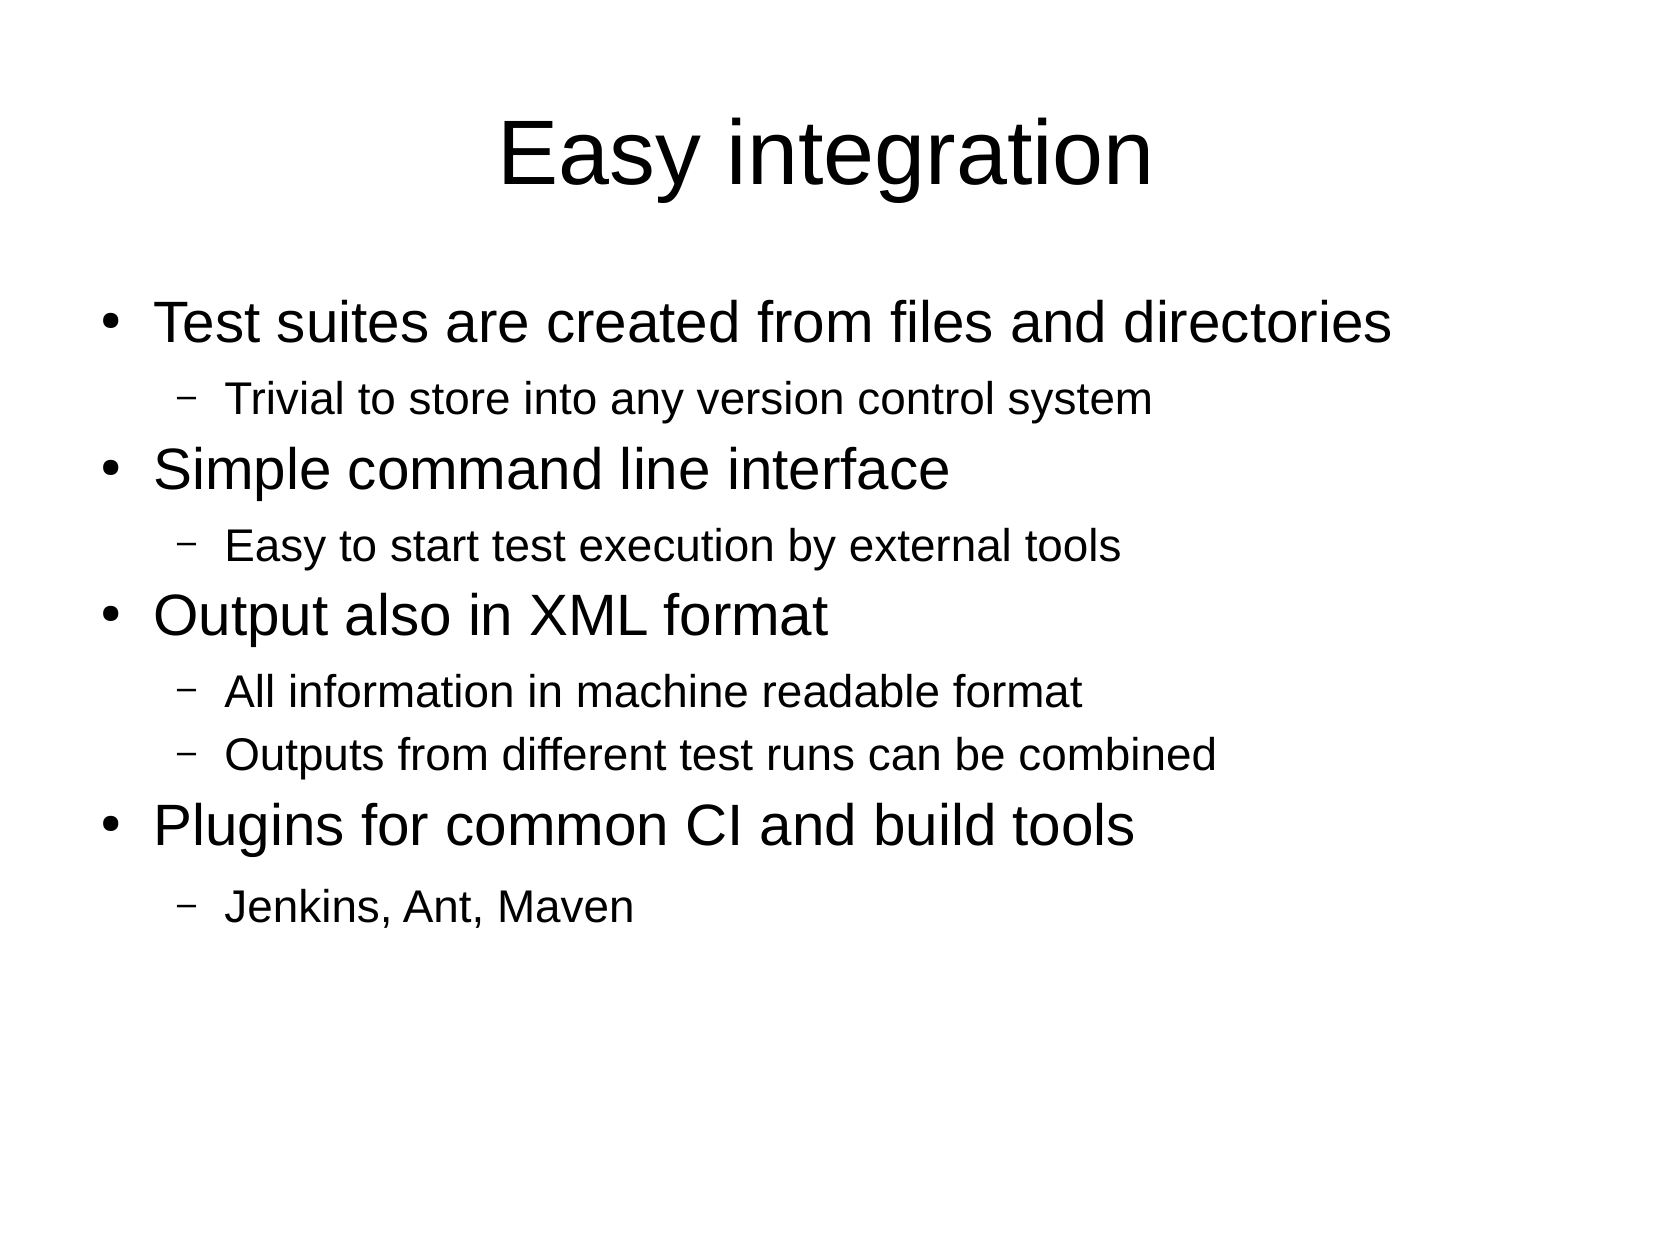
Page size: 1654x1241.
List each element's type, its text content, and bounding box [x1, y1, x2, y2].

title Easy integration [82, 56, 1571, 250]
list Test suites are created from files and directories Trivial to store into any version control system Simple command line interface Easy to start test execution by external tools Output also in XML format All information in machine readable format Outputs from different test runs can be combined Plugins for common CI and build tools Jenkins, Ant, Maven [82, 290, 1571, 1010]
